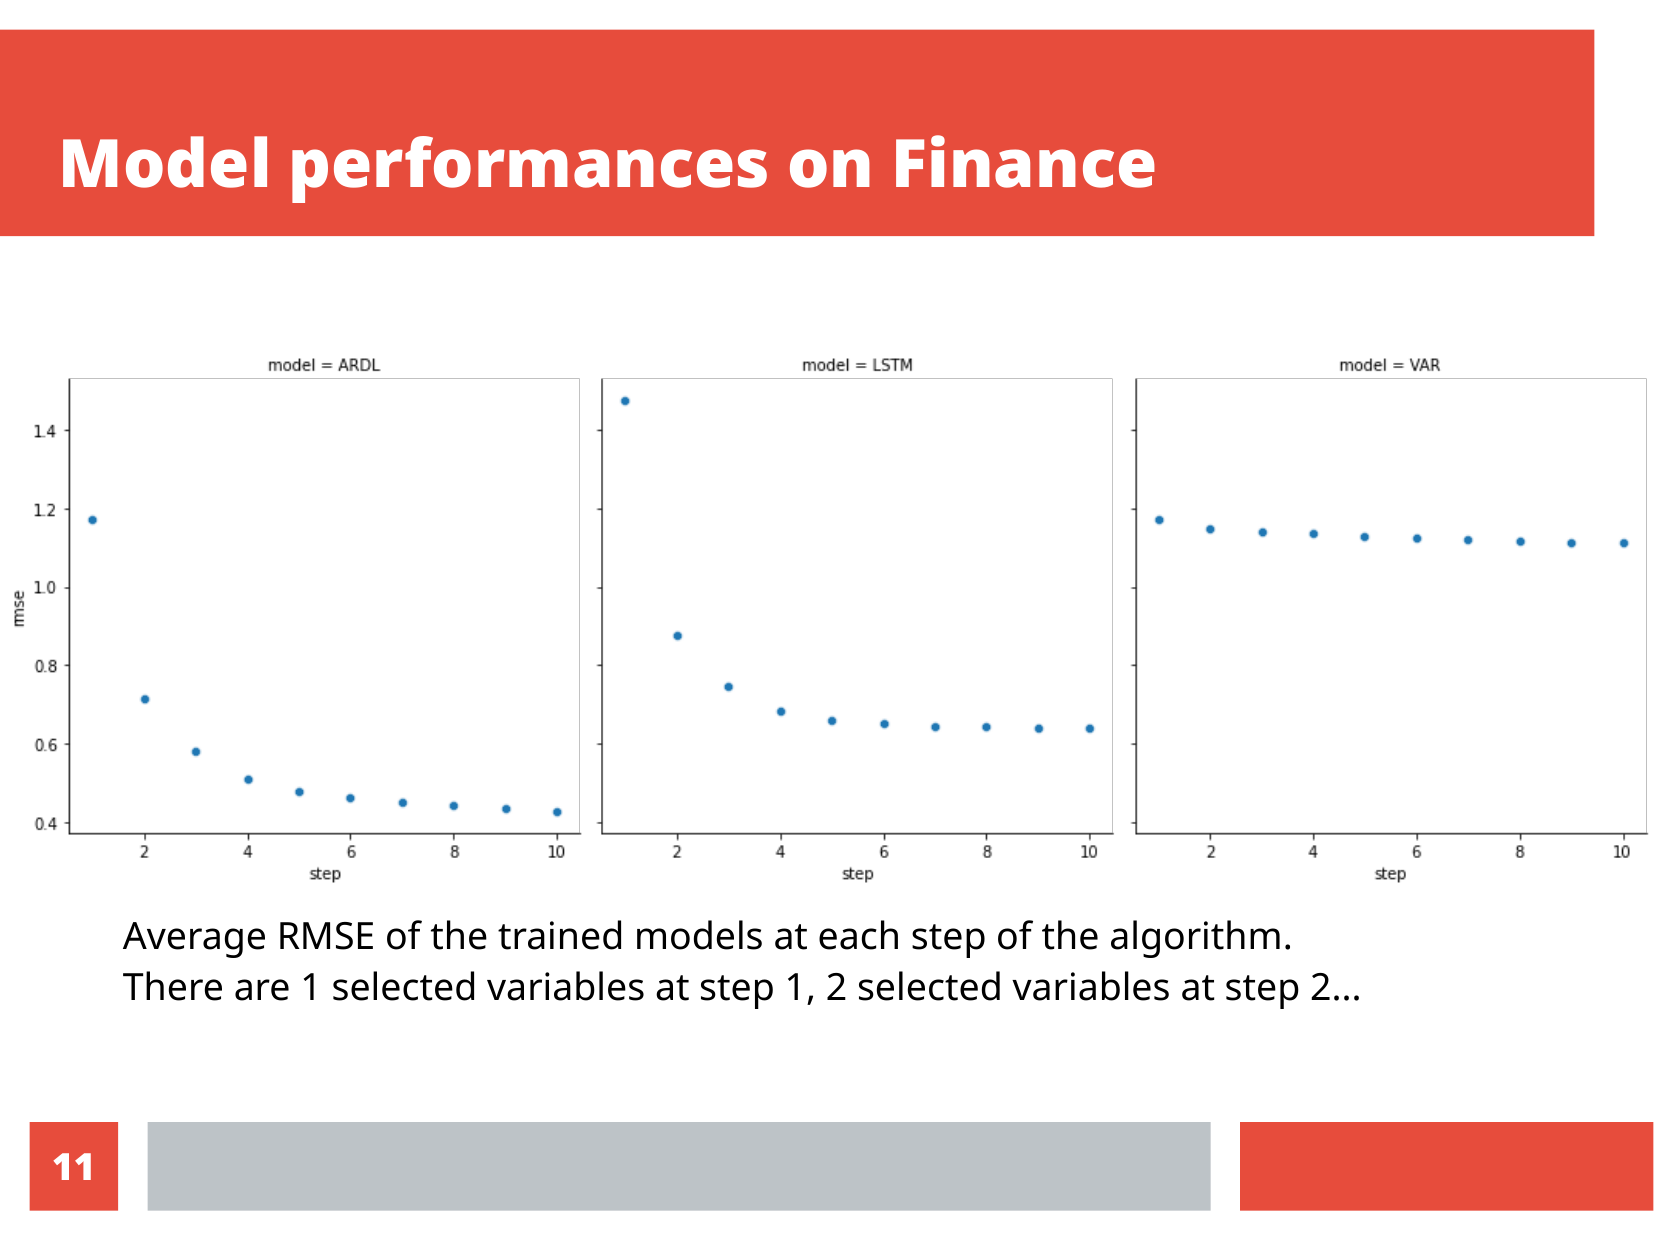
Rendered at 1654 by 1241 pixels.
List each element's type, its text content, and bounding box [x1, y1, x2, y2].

picture [1, 348, 1654, 892]
title Model performances on Finance [59, 59, 1595, 207]
text_box Average RMSE of the trained models at each step of the algorithm. There are 1 selected variables at step 1, 2 selected variables at step 2... [108, 902, 1501, 1004]
